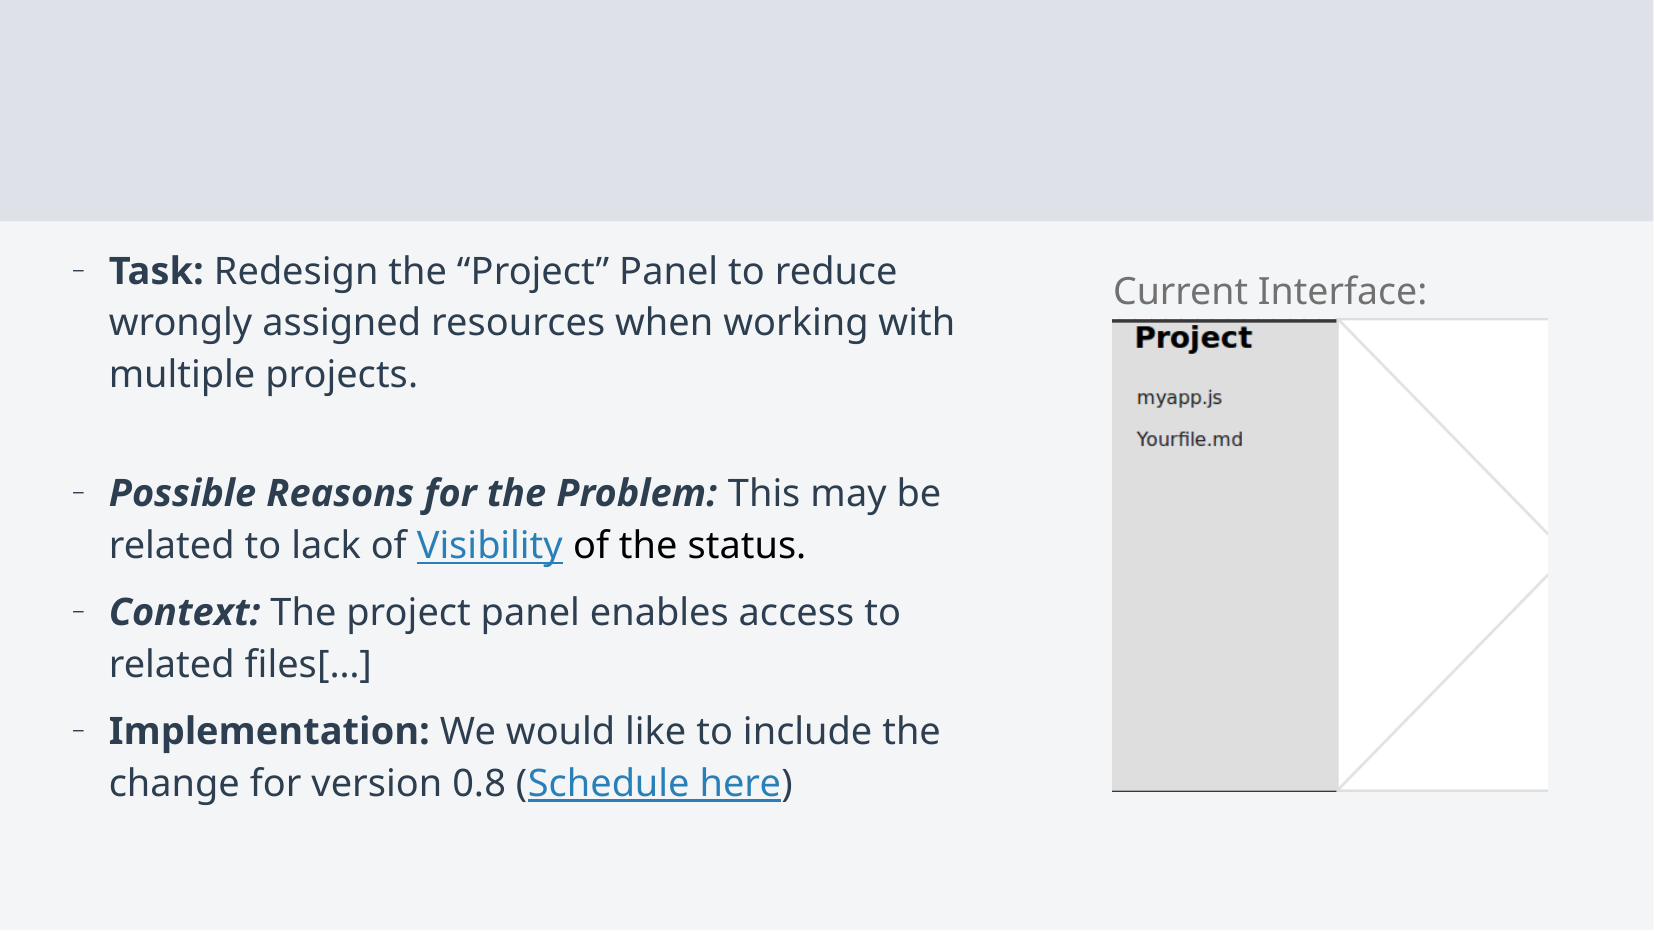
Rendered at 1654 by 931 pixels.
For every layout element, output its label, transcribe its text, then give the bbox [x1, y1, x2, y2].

picture [1112, 318, 1548, 792]
text_box Current Interface: [1098, 256, 1536, 319]
list Task: Redesign the “Project” Panel to reduce wrongly assigned resources when working with multiple projects. Possible Reasons for the Problem: This may be related to lack of Visibility of the status. Context: The project panel enables access to related files[…] Implementation: We would like to include the change for version 0.8 (Schedule here) [59, 243, 969, 864]
